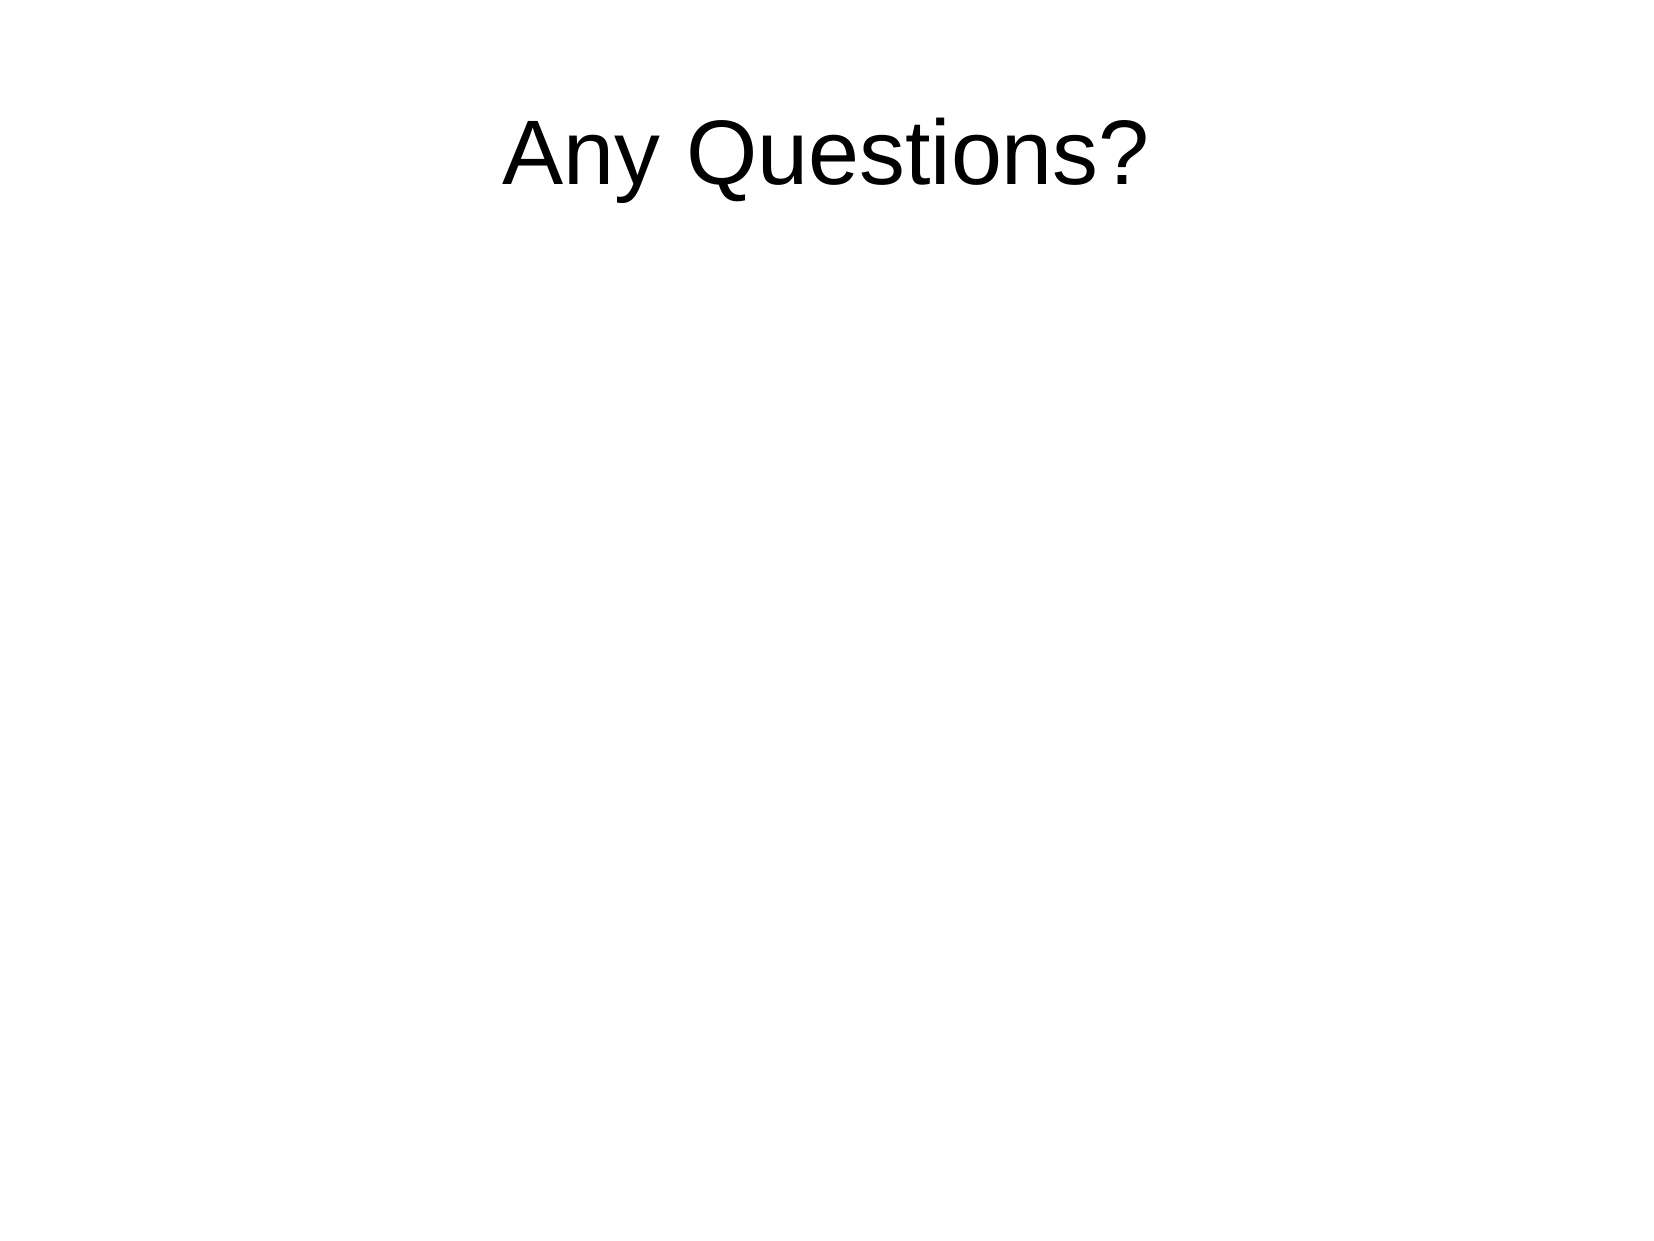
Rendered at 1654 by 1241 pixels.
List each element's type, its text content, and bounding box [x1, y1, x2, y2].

title Any Questions? [82, 49, 1571, 257]
